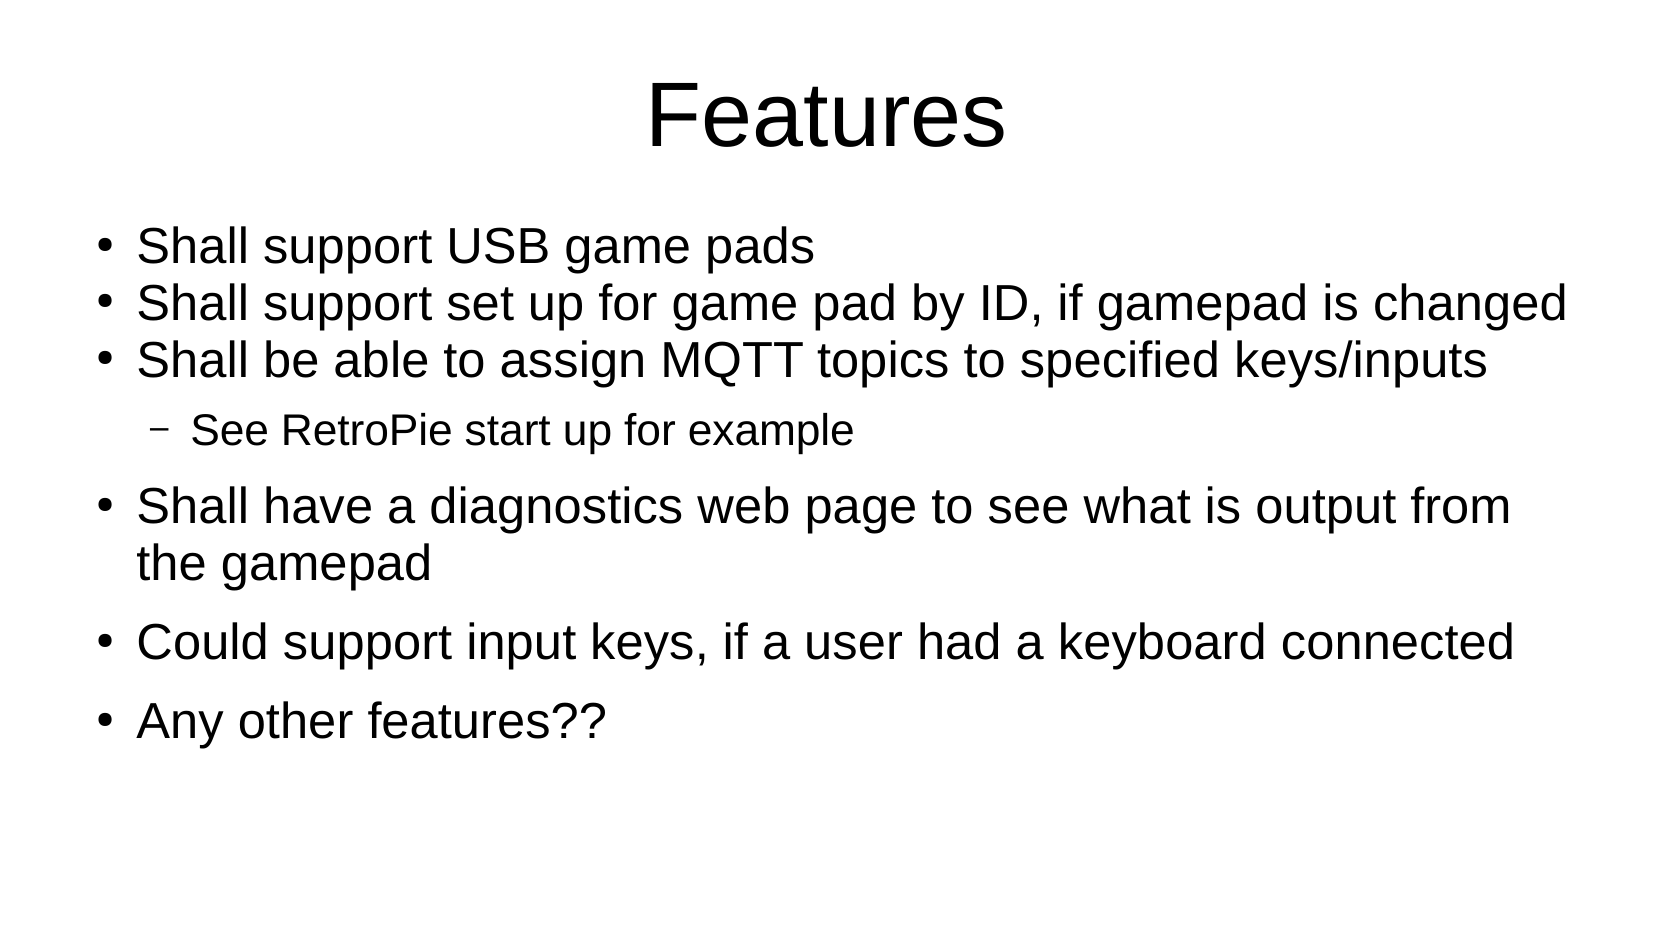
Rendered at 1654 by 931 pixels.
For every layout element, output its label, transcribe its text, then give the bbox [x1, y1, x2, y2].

list Shall support USB game pads Shall support set up for game pad by ID, if gamepad is changed Shall be able to assign MQTT topics to specified keys/inputs See RetroPie start up for example Shall have a diagnostics web page to see what is output from the gamepad Could support input keys, if a user had a keyboard connected Any other features?? [82, 217, 1571, 758]
title Features [82, 37, 1571, 193]
